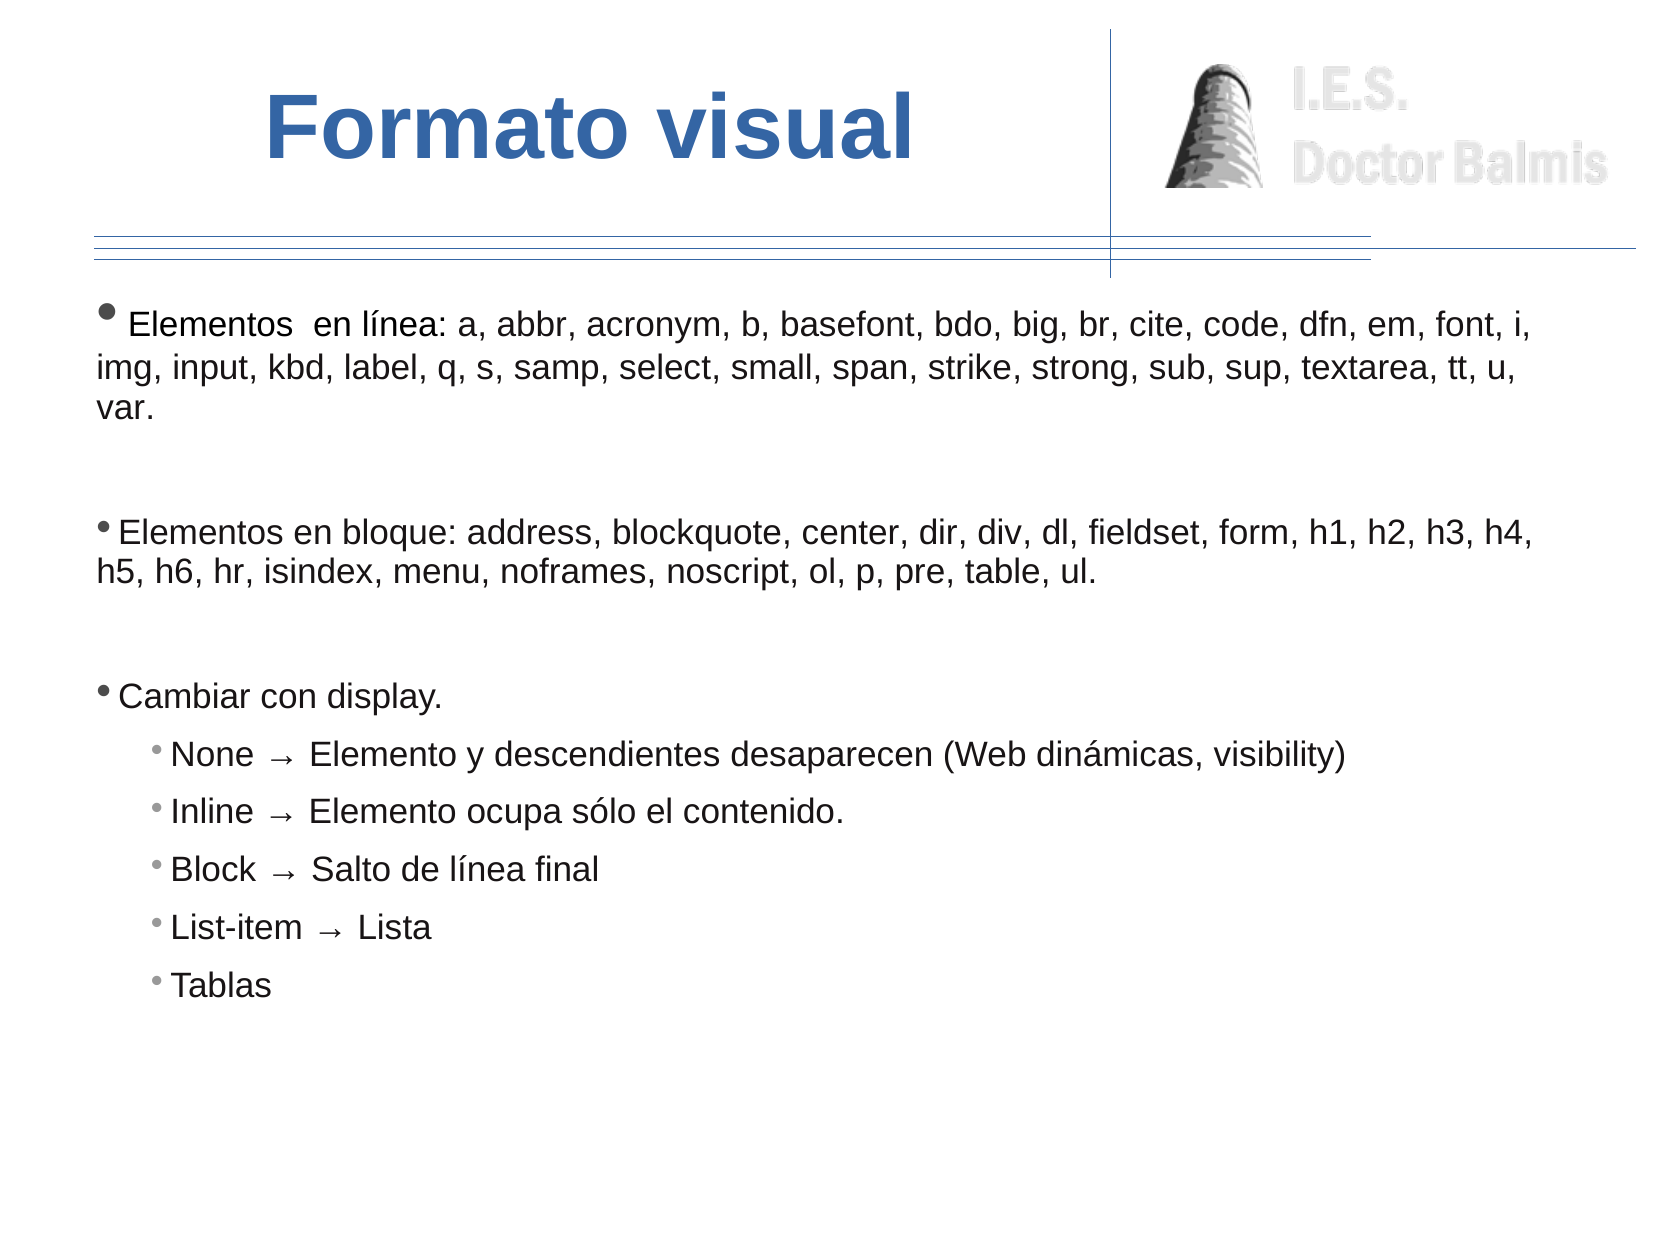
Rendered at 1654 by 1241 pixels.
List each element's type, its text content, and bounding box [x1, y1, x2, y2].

list Elementos en línea: a, abbr, acronym, b, basefont, bdo, big, br, cite, code, dfn, em, font, i, img, input, kbd, label, q, s, samp, select, small, span, strike, strong, sub, sup, textarea, tt, u, var. Elementos en bloque: address, blockquote, center, dir, div, dl, fieldset, form, h1, h2, h3, h4, h5, h6, hr, isindex, menu, noframes, noscript, ol, p, pre, table, ul. Cambiar con display. None → Elemento y descendientes desaparecen (Web dinámicas, visibility) Inline → Elemento ocupa sólo el contenido. Block → Salto de línea final List-item → Lista Tablas [82, 290, 1571, 1010]
title Formato visual [118, 23, 1063, 231]
picture [1133, 64, 1619, 188]
